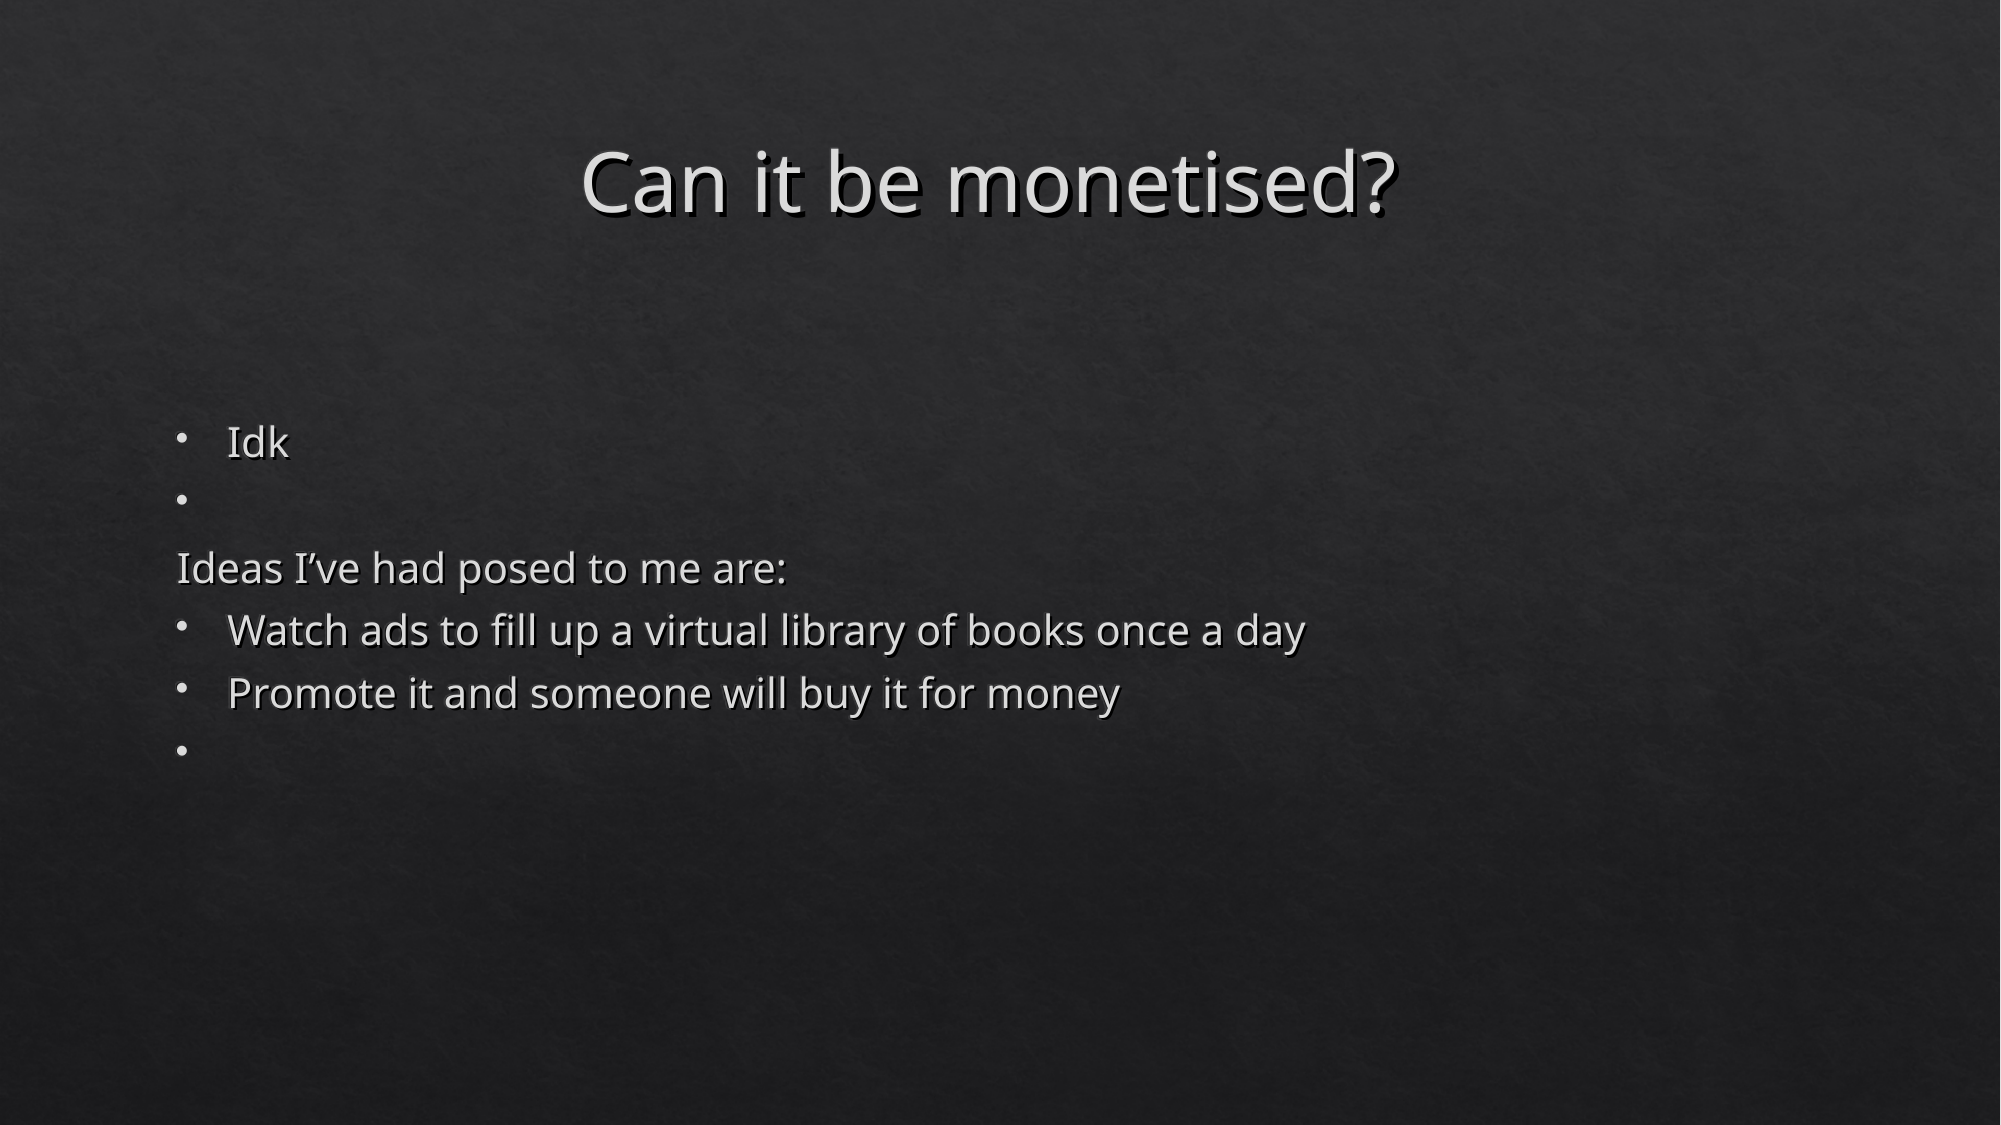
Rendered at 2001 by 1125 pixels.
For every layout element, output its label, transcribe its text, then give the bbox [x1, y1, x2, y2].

title Can it be monetised? [149, 99, 1849, 260]
list Idk Ideas I’ve had posed to me are: Watch ads to fill up a virtual library of books once a day Promote it and someone will buy it for money [149, 408, 1849, 951]
